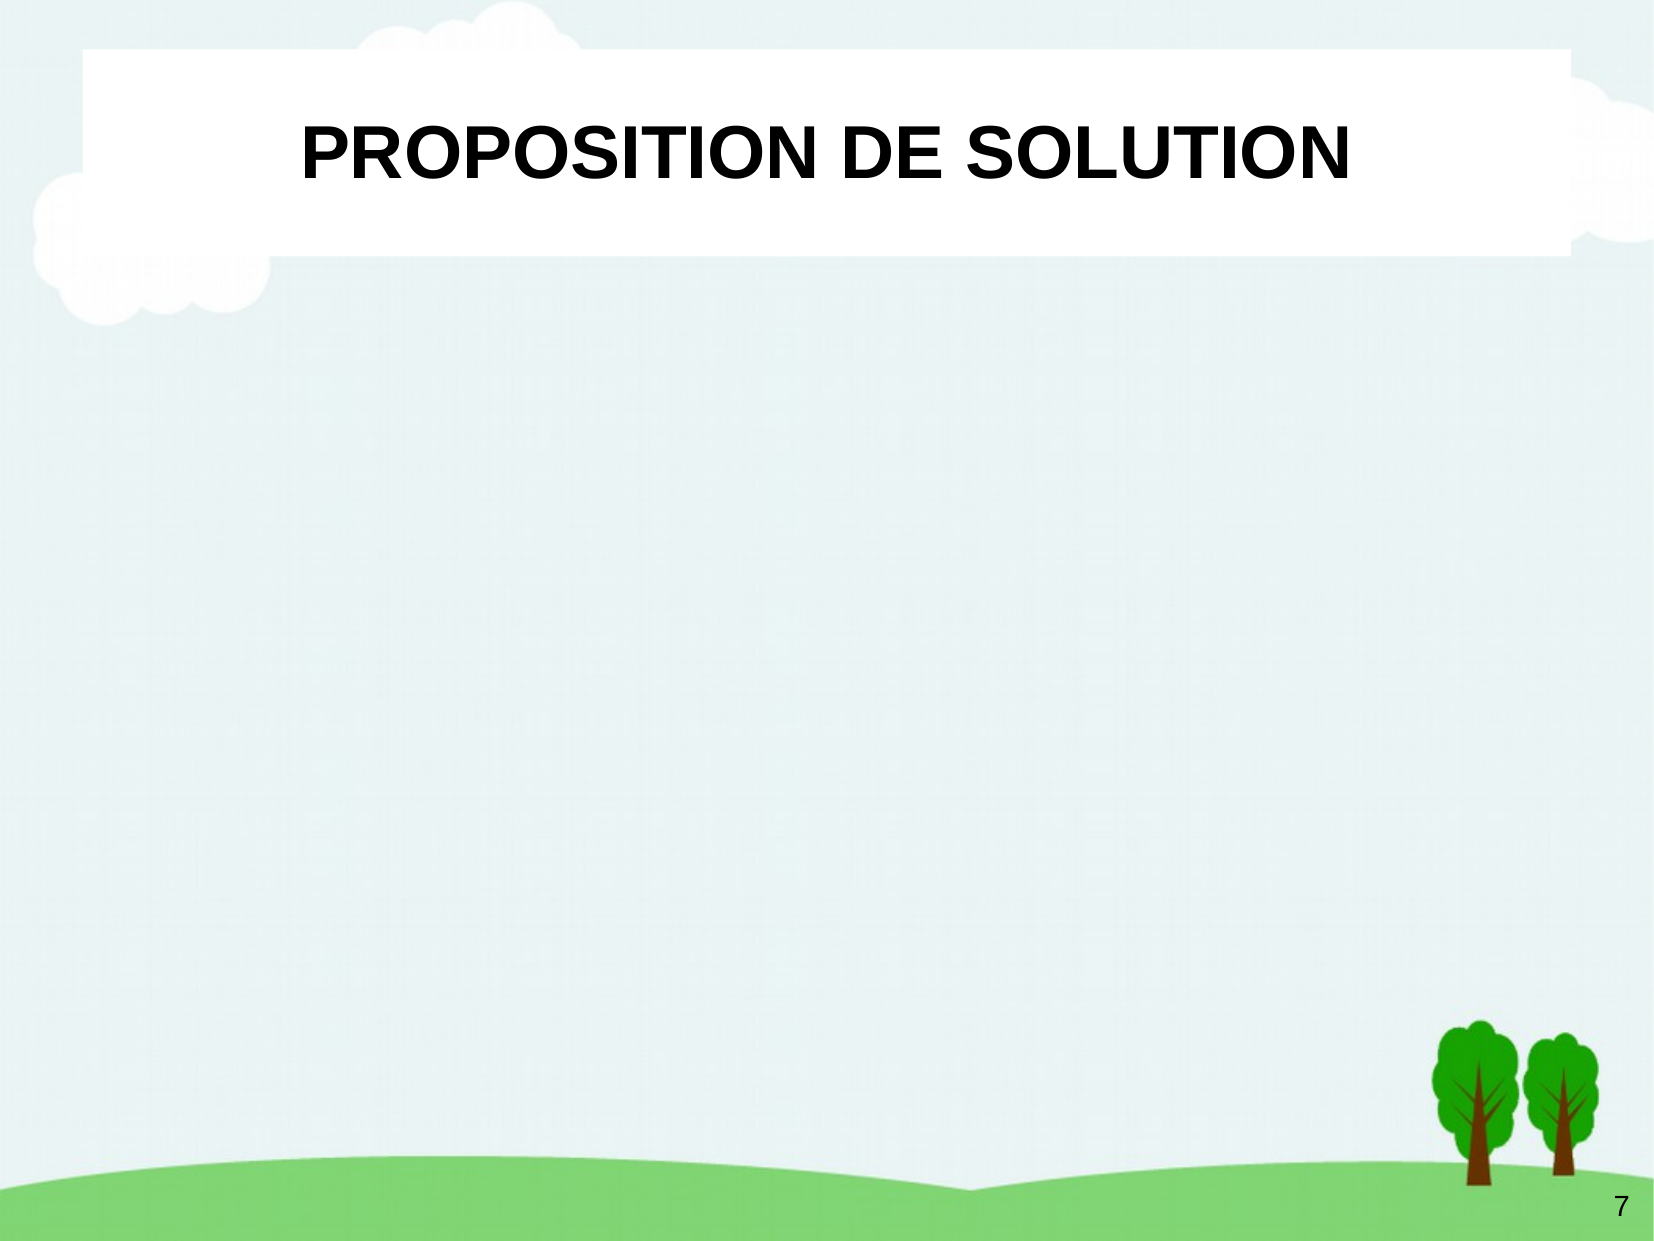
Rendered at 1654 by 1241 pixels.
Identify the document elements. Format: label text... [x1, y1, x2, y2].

picture [0, 0, 1654, 1241]
title PROPOSITION DE SOLUTION [82, 49, 1571, 257]
